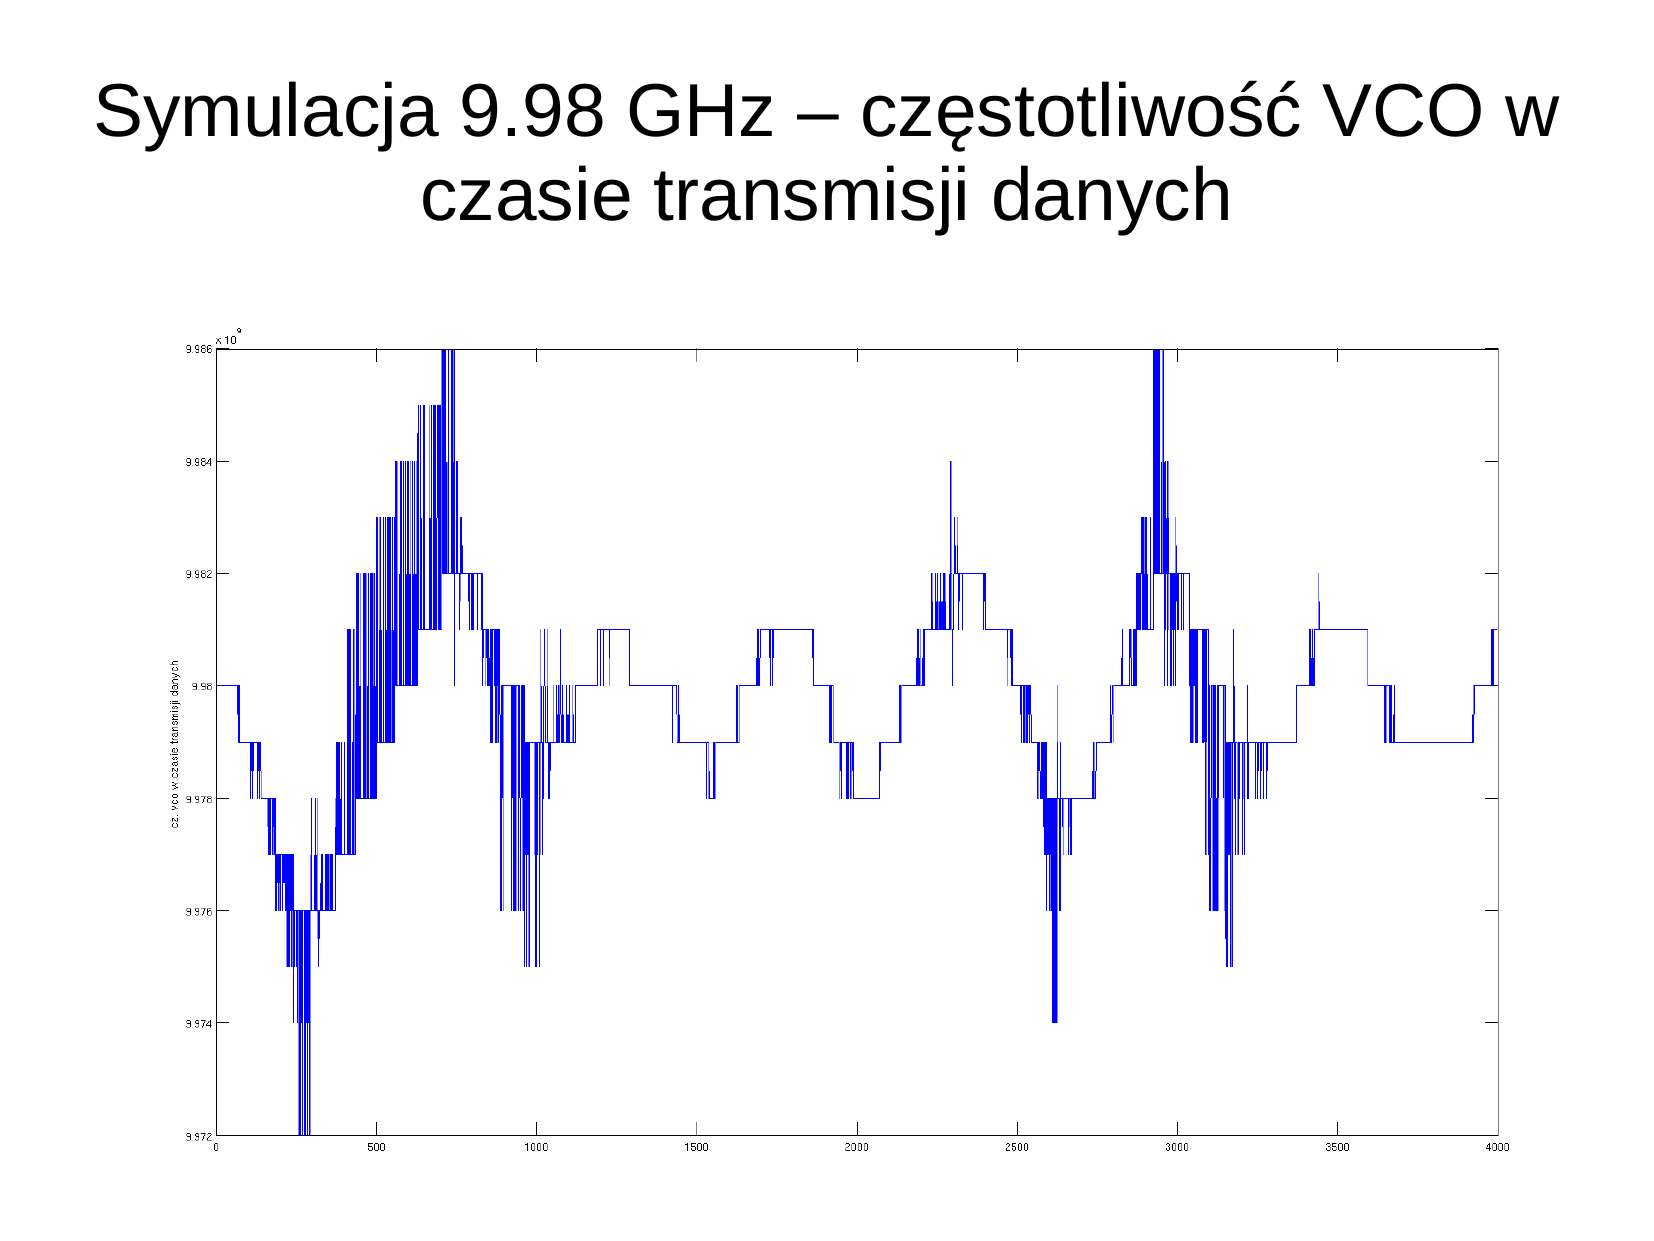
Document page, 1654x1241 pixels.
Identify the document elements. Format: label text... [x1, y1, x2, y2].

picture [0, 276, 1654, 1241]
title Symulacja 9.98 GHz – częstotliwość VCO w czasie transmisji danych [82, 49, 1571, 257]
